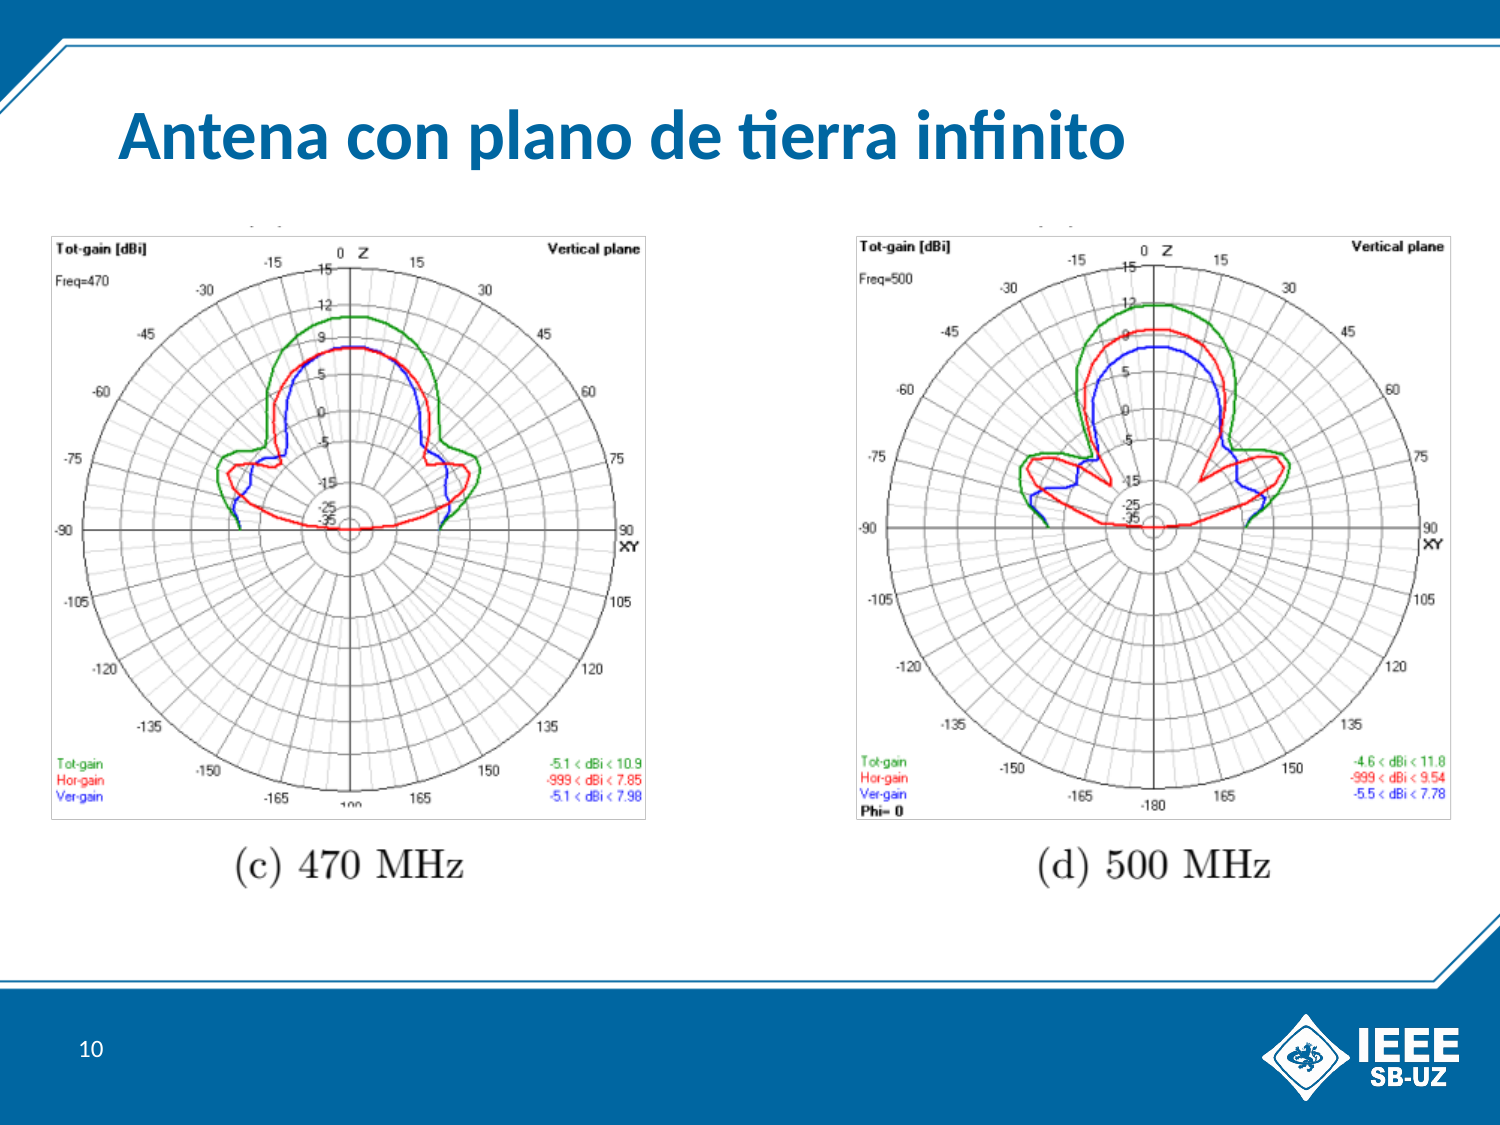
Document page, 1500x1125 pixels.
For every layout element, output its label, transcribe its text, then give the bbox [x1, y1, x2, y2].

picture [22, 226, 1478, 899]
title Antena con plano de tierra infinito [103, 91, 1397, 182]
slide_number <number> [63, 1017, 143, 1078]
picture [0, 913, 1500, 1125]
picture [0, 0, 1500, 115]
